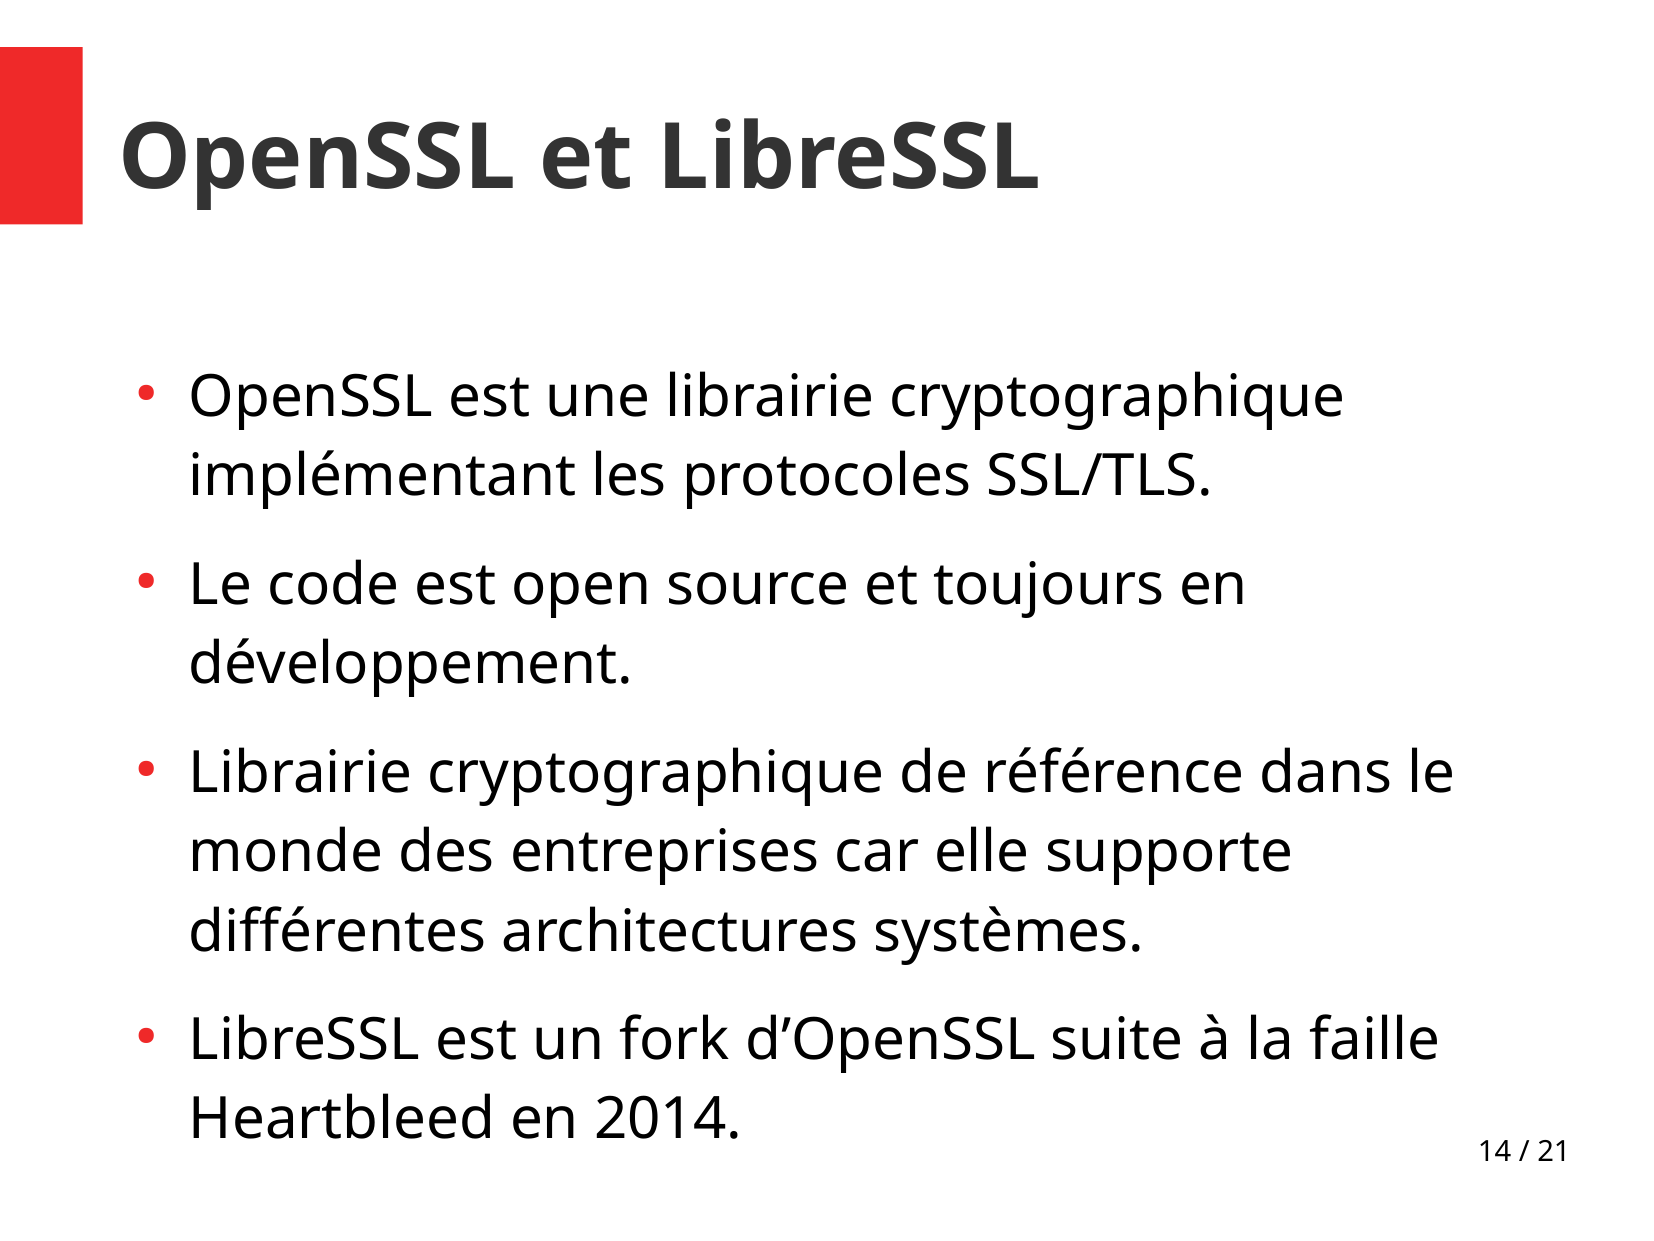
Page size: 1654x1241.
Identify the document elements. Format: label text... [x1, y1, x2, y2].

title OpenSSL et LibreSSL [118, 49, 1571, 257]
list OpenSSL est une librairie cryptographique implémentant les protocoles SSL/TLS. Le code est open source et toujours en développement. Librairie cryptographique de référence dans le monde des entreprises car elle supporte différentes architectures systèmes. LibreSSL est un fork d’OpenSSL suite à la faille Heartbleed en 2014. [118, 354, 1536, 1074]
